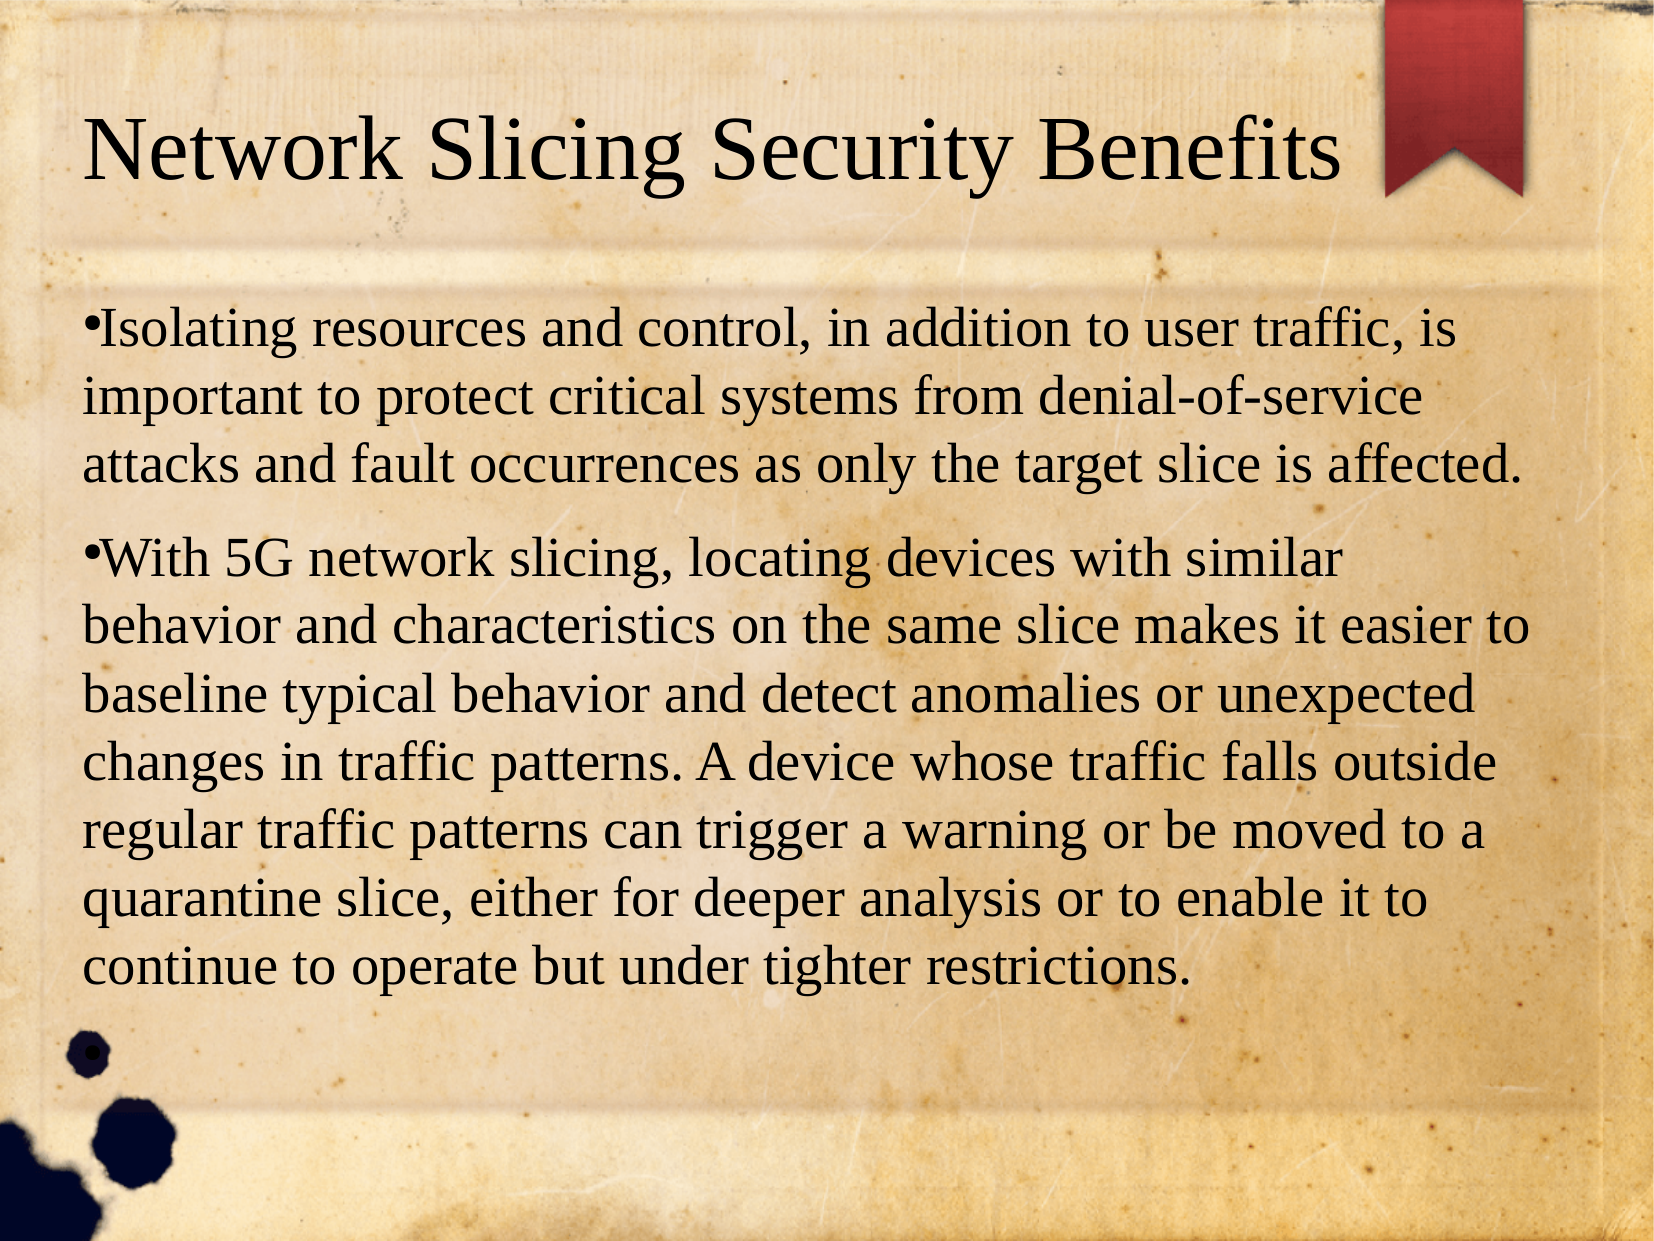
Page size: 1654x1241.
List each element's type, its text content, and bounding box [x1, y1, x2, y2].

title Network Slicing Security Benefits [82, 49, 1347, 237]
list Isolating resources and control, in addition to user traffic, is important to protect critical systems from denial-of-service attacks and fault occurrences as only the target slice is affected. With 5G network slicing, locating devices with similar behavior and characteristics on the same slice makes it easier to baseline typical behavior and detect anomalies or unexpected changes in traffic patterns. A device whose traffic falls outside regular traffic patterns can trigger a warning or be moved to a quarantine slice, either for deeper analysis or to enable it to continue to operate but under tighter restrictions. [82, 290, 1538, 1010]
